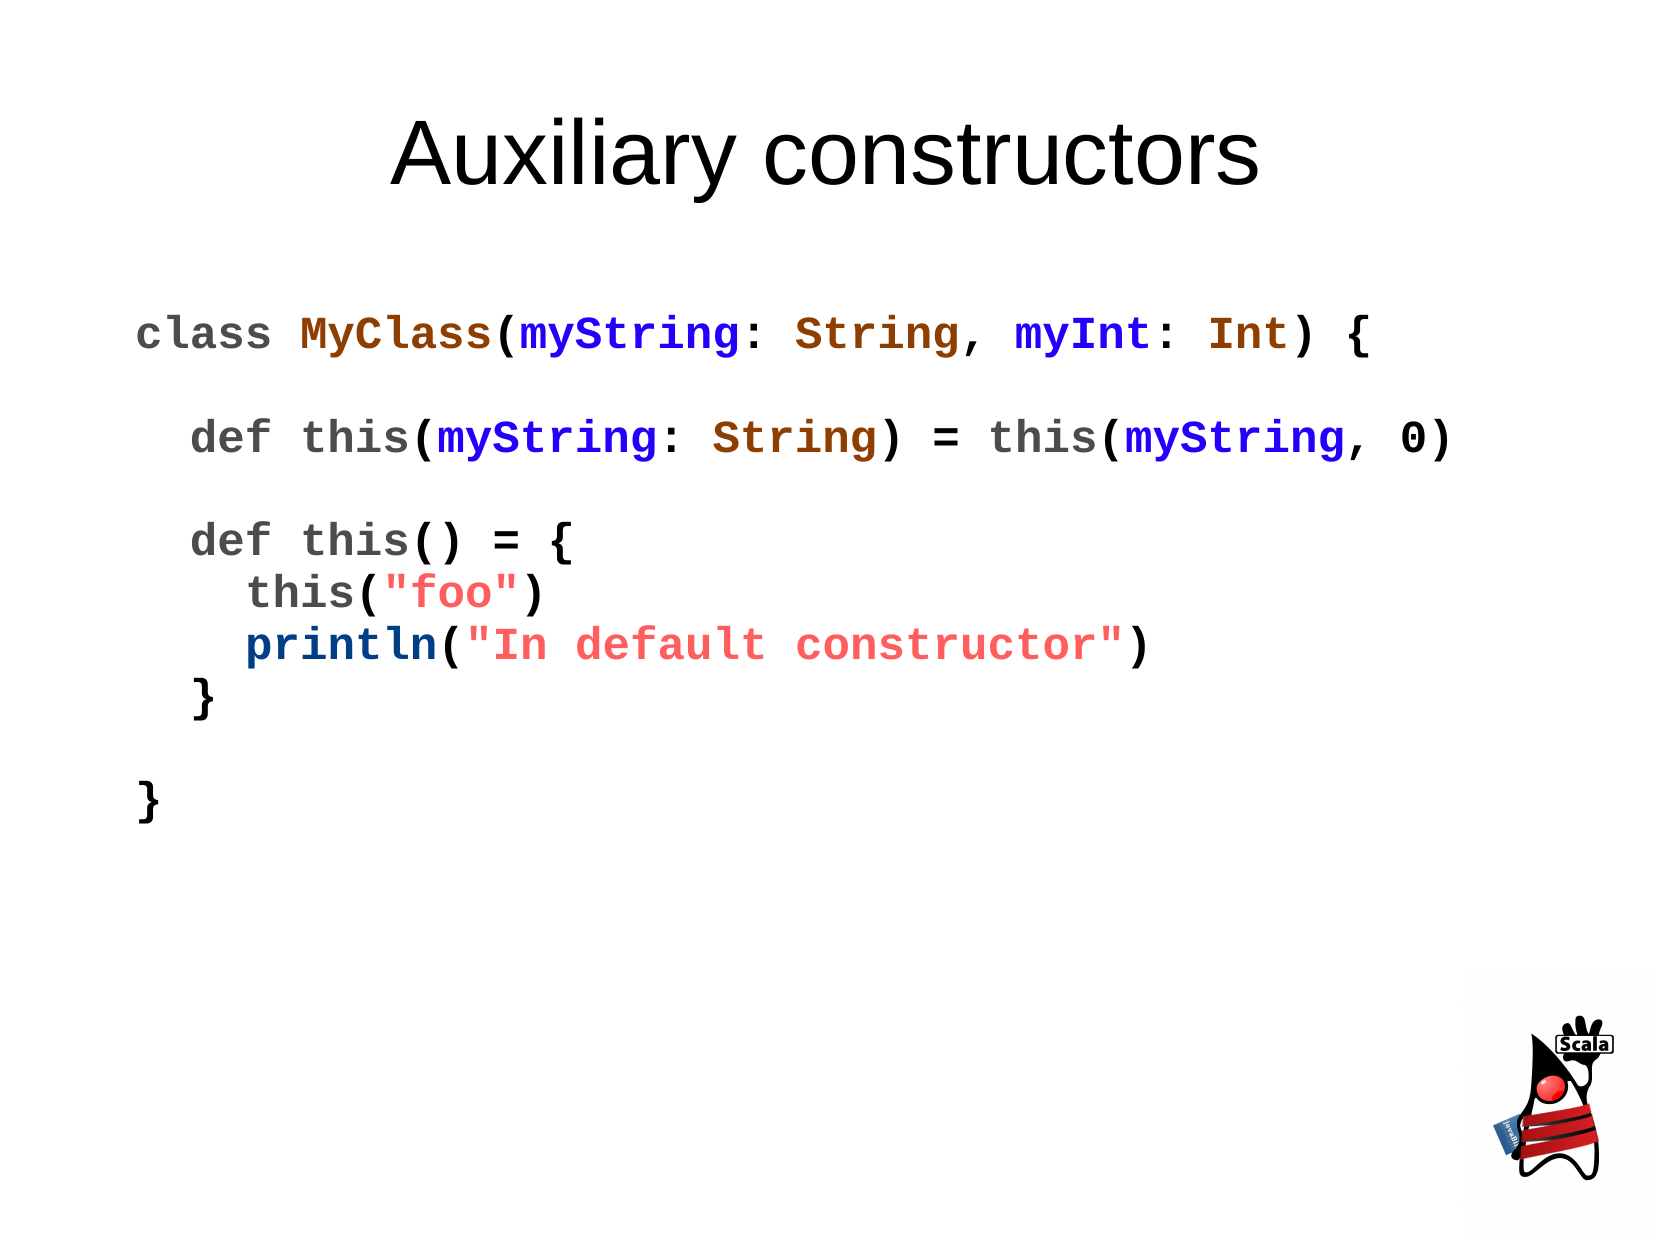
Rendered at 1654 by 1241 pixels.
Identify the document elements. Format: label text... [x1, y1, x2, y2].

picture [1462, 969, 1654, 1241]
title Auxiliary constructors [82, 56, 1571, 250]
text_box class MyClass(myString: String, myInt: Int) { def this(myString: String) = this(myString, 0) def this() = { this("foo") println("In default constructor") } } [120, 303, 1613, 836]
